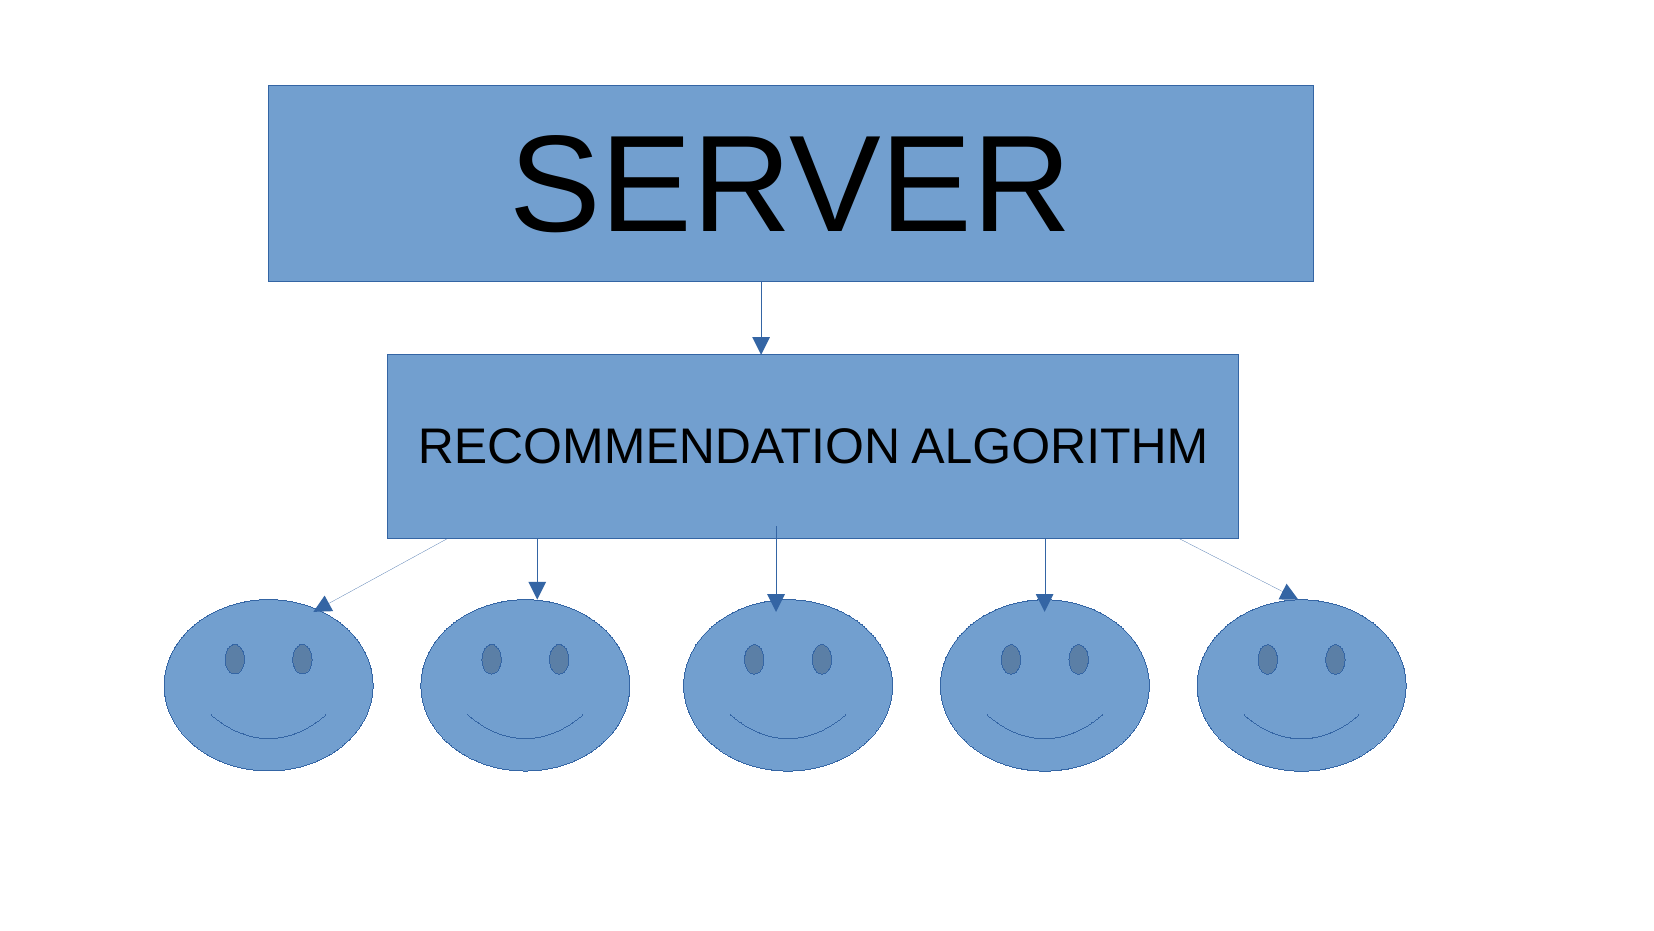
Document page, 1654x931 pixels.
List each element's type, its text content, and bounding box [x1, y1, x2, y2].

text_box [683, 599, 893, 772]
text_box [420, 599, 630, 772]
text_box SERVER [268, 85, 1314, 282]
text_box RECOMMENDATION ALGORITHM [387, 354, 1239, 539]
text_box [940, 599, 1150, 772]
text_box [164, 599, 374, 771]
text_box [1197, 599, 1407, 772]
